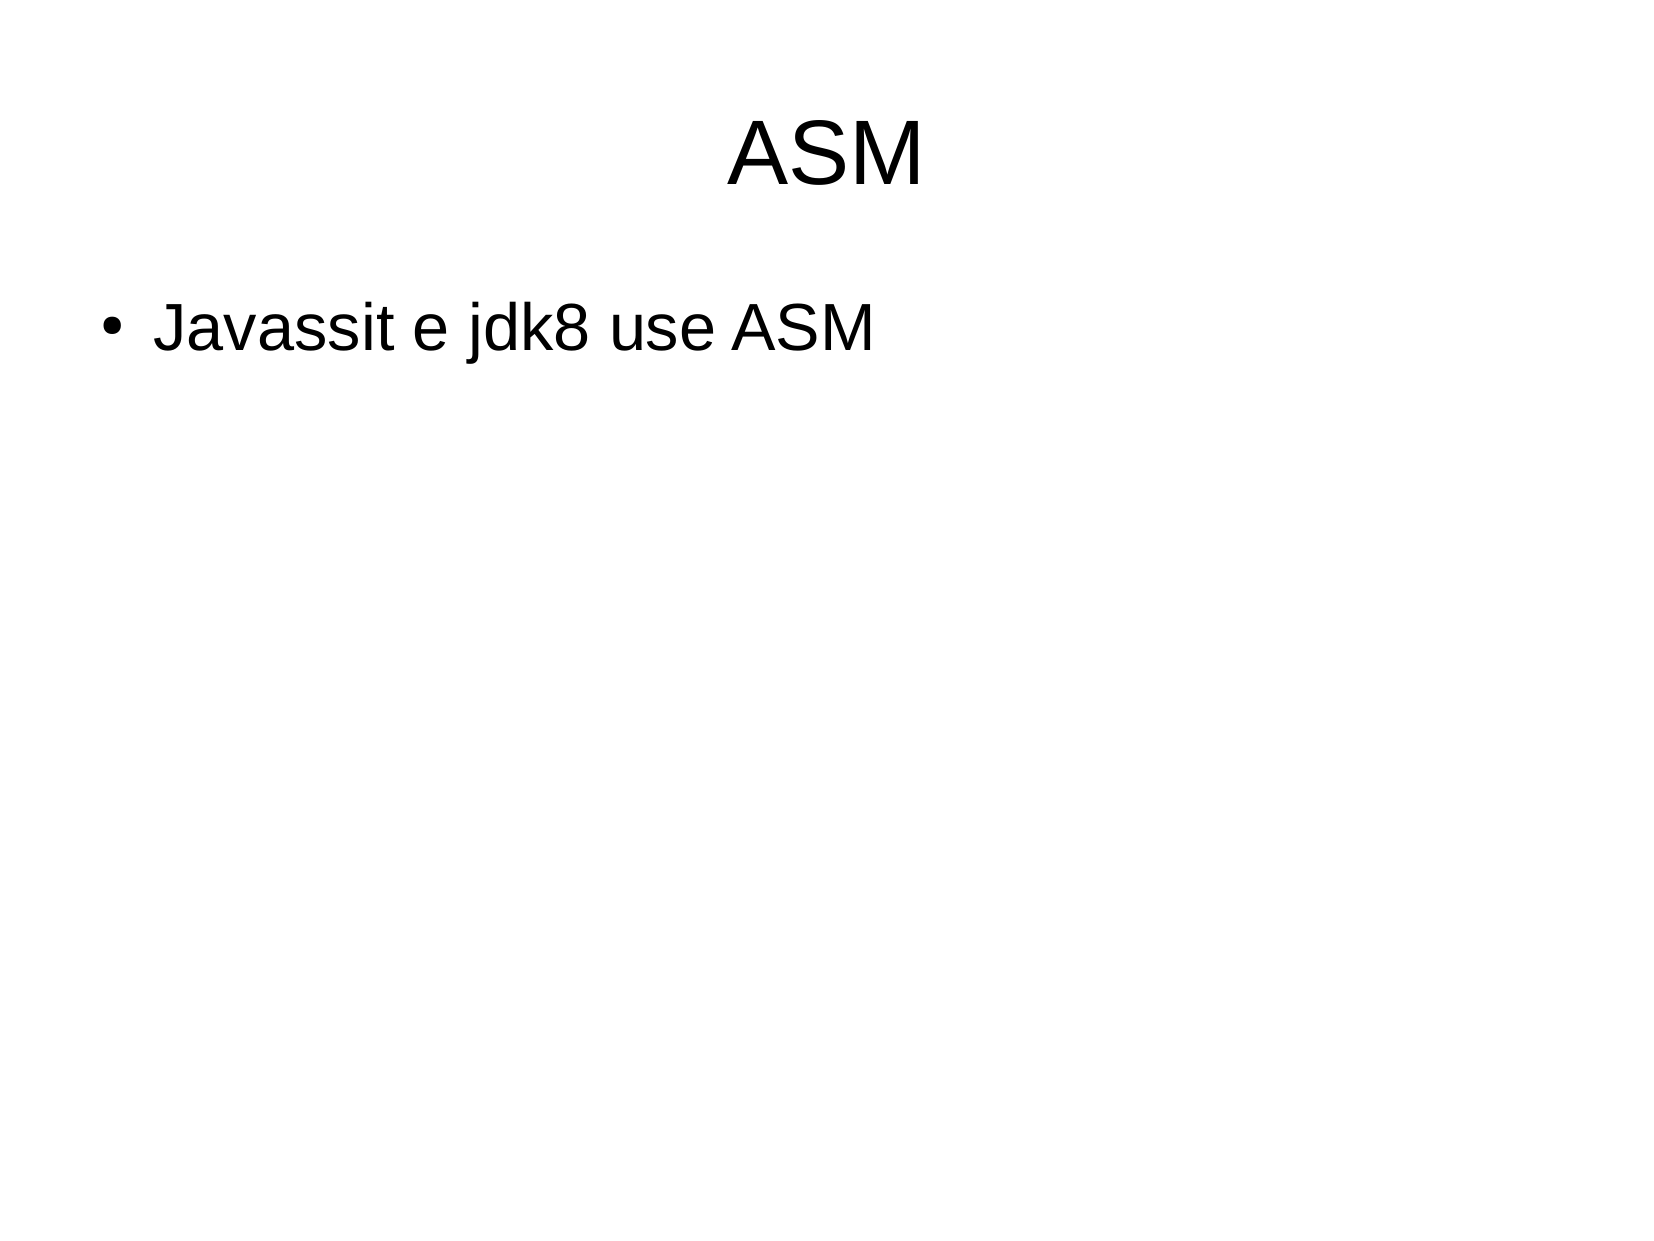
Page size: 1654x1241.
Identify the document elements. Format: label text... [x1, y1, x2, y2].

title ASM [82, 49, 1571, 257]
list Javassit e jdk8 use ASM [82, 290, 1571, 1010]
